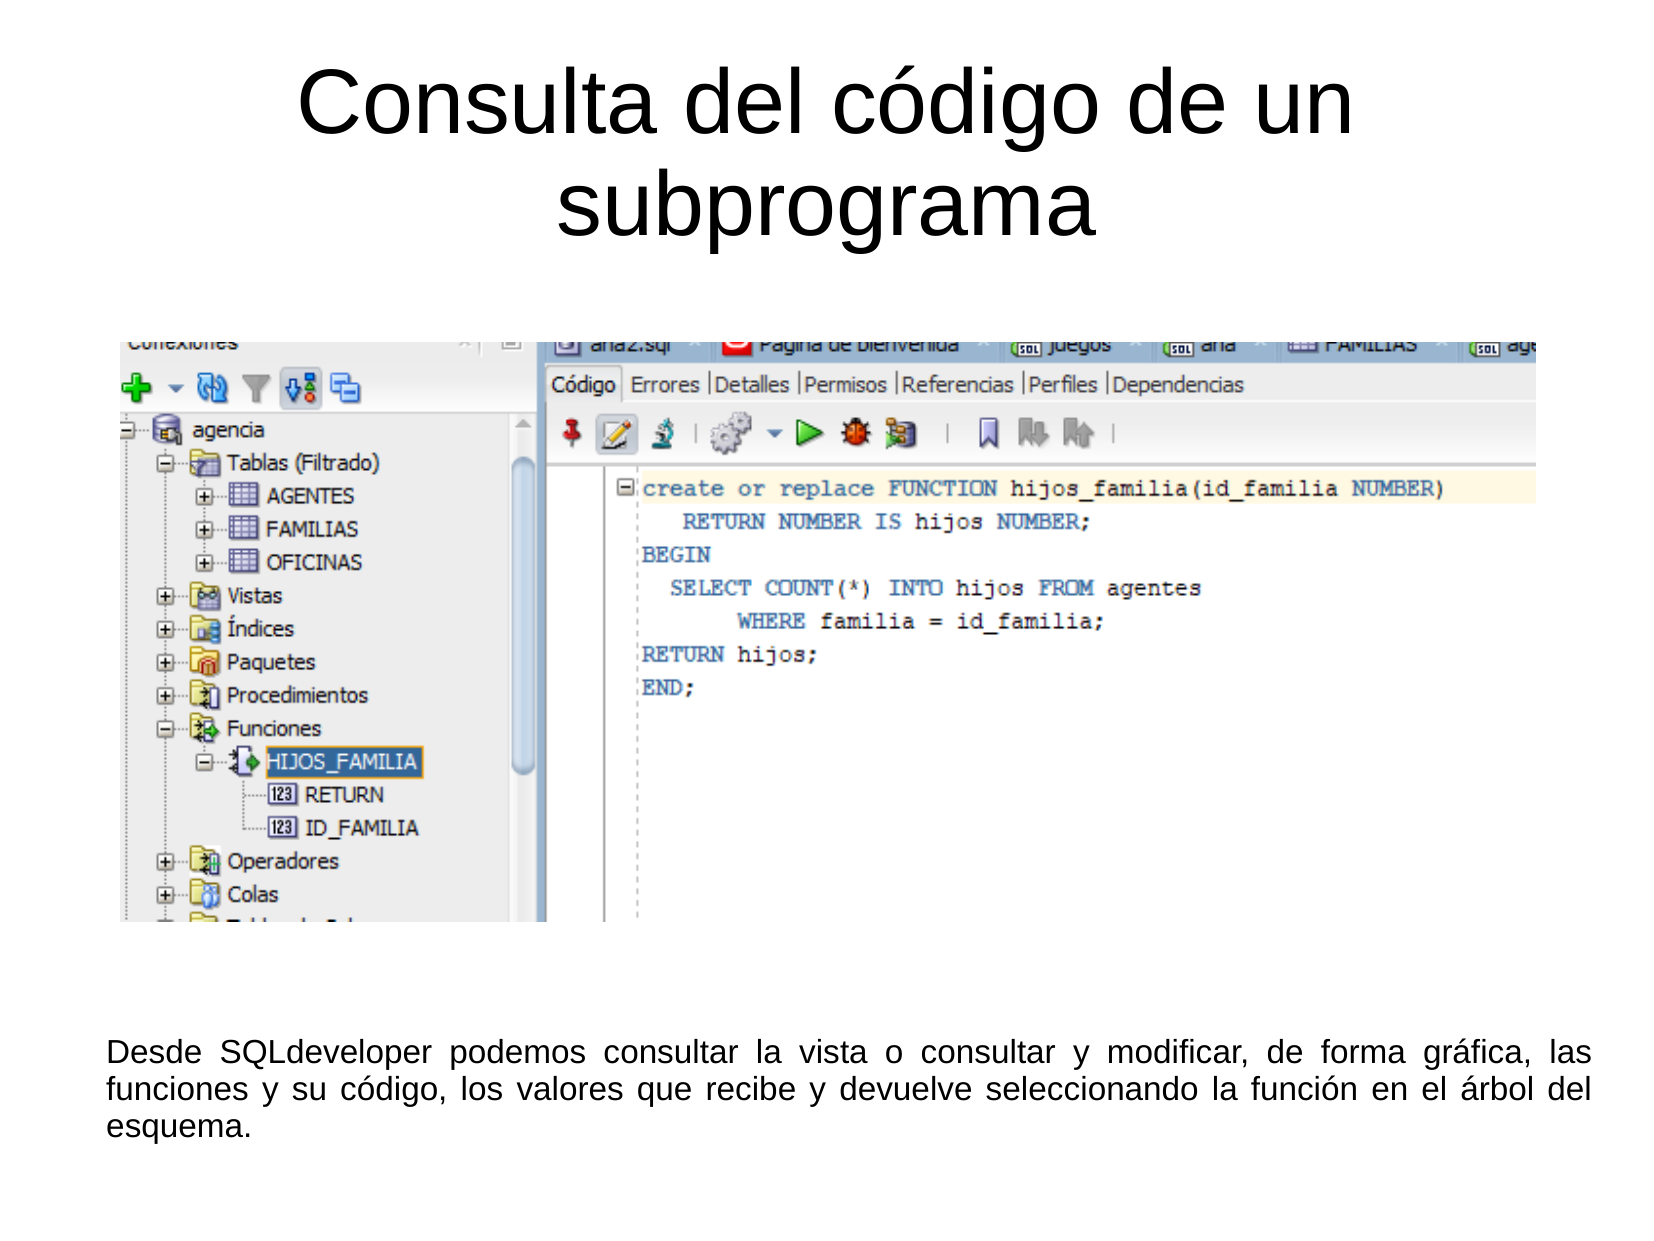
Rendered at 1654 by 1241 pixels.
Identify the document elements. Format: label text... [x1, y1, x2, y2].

title Desde SQLdeveloper podemos consultar la vista o consultar y modificar, de forma gráfica, las funciones y su código, los valores que recibe y devuelve seleccionando la función en el árbol del esquema. [106, 985, 1595, 1193]
title Consulta del código de un subprograma [82, 49, 1571, 257]
picture [120, 342, 1536, 922]
